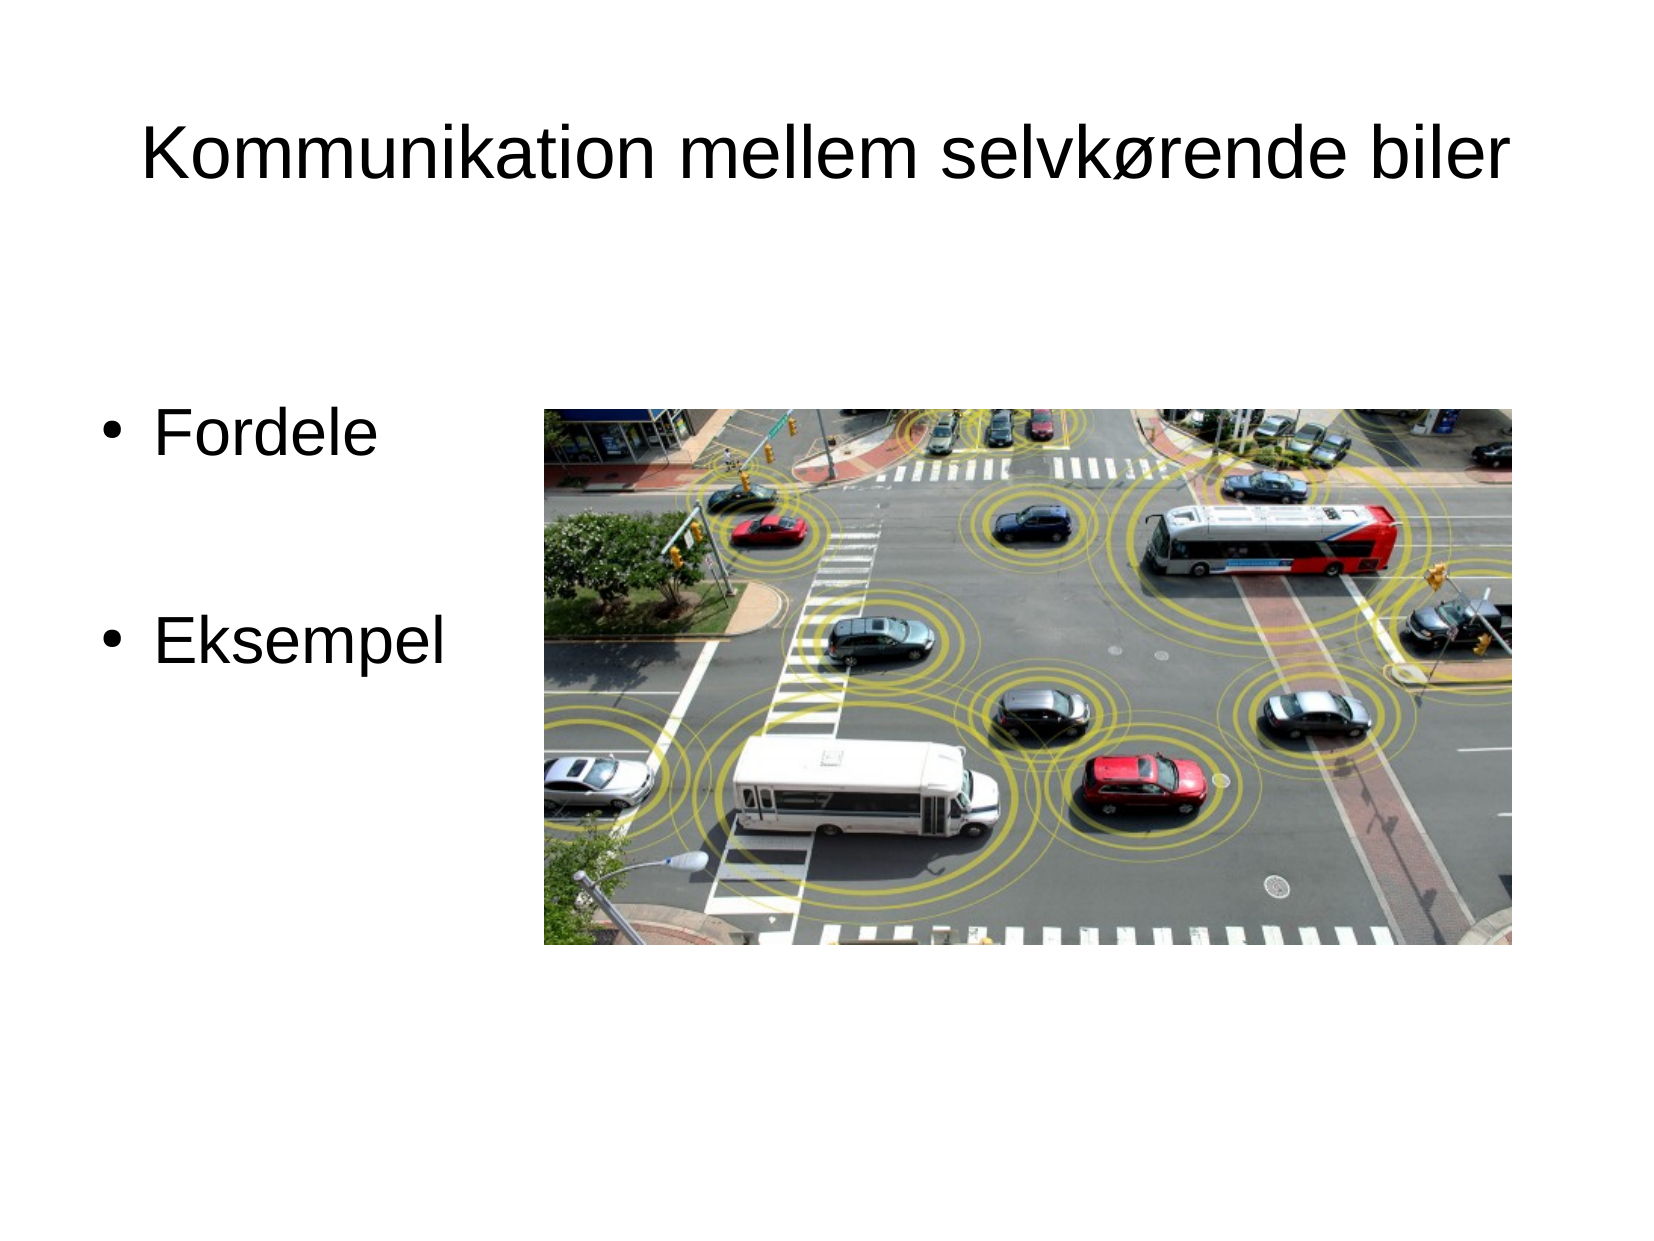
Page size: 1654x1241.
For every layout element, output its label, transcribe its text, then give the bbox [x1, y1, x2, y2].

list Fordele Eksempel [82, 290, 615, 1010]
picture [544, 409, 1512, 945]
title Kommunikation mellem selvkørende biler [82, 49, 1571, 257]
